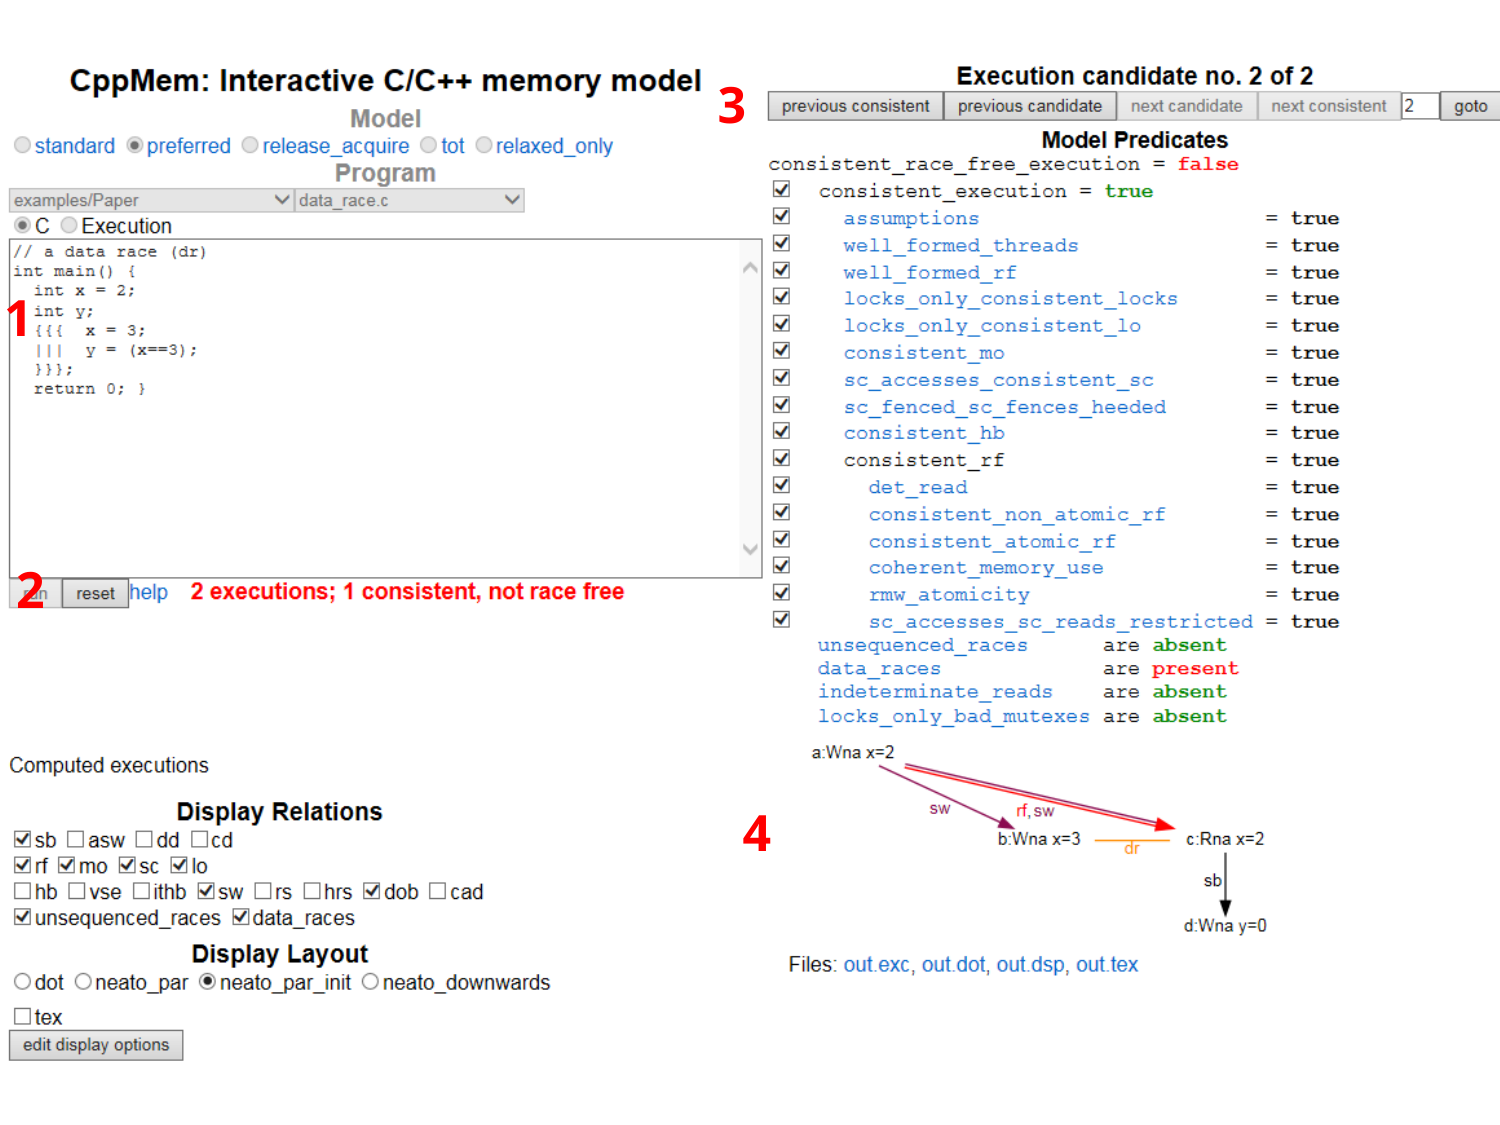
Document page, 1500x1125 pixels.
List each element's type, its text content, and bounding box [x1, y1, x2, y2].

text_box 1 [0, 278, 54, 355]
text_box 3 [702, 66, 767, 143]
picture [0, 55, 1500, 1070]
text_box 4 [727, 793, 792, 870]
text_box 2 [0, 550, 65, 627]
